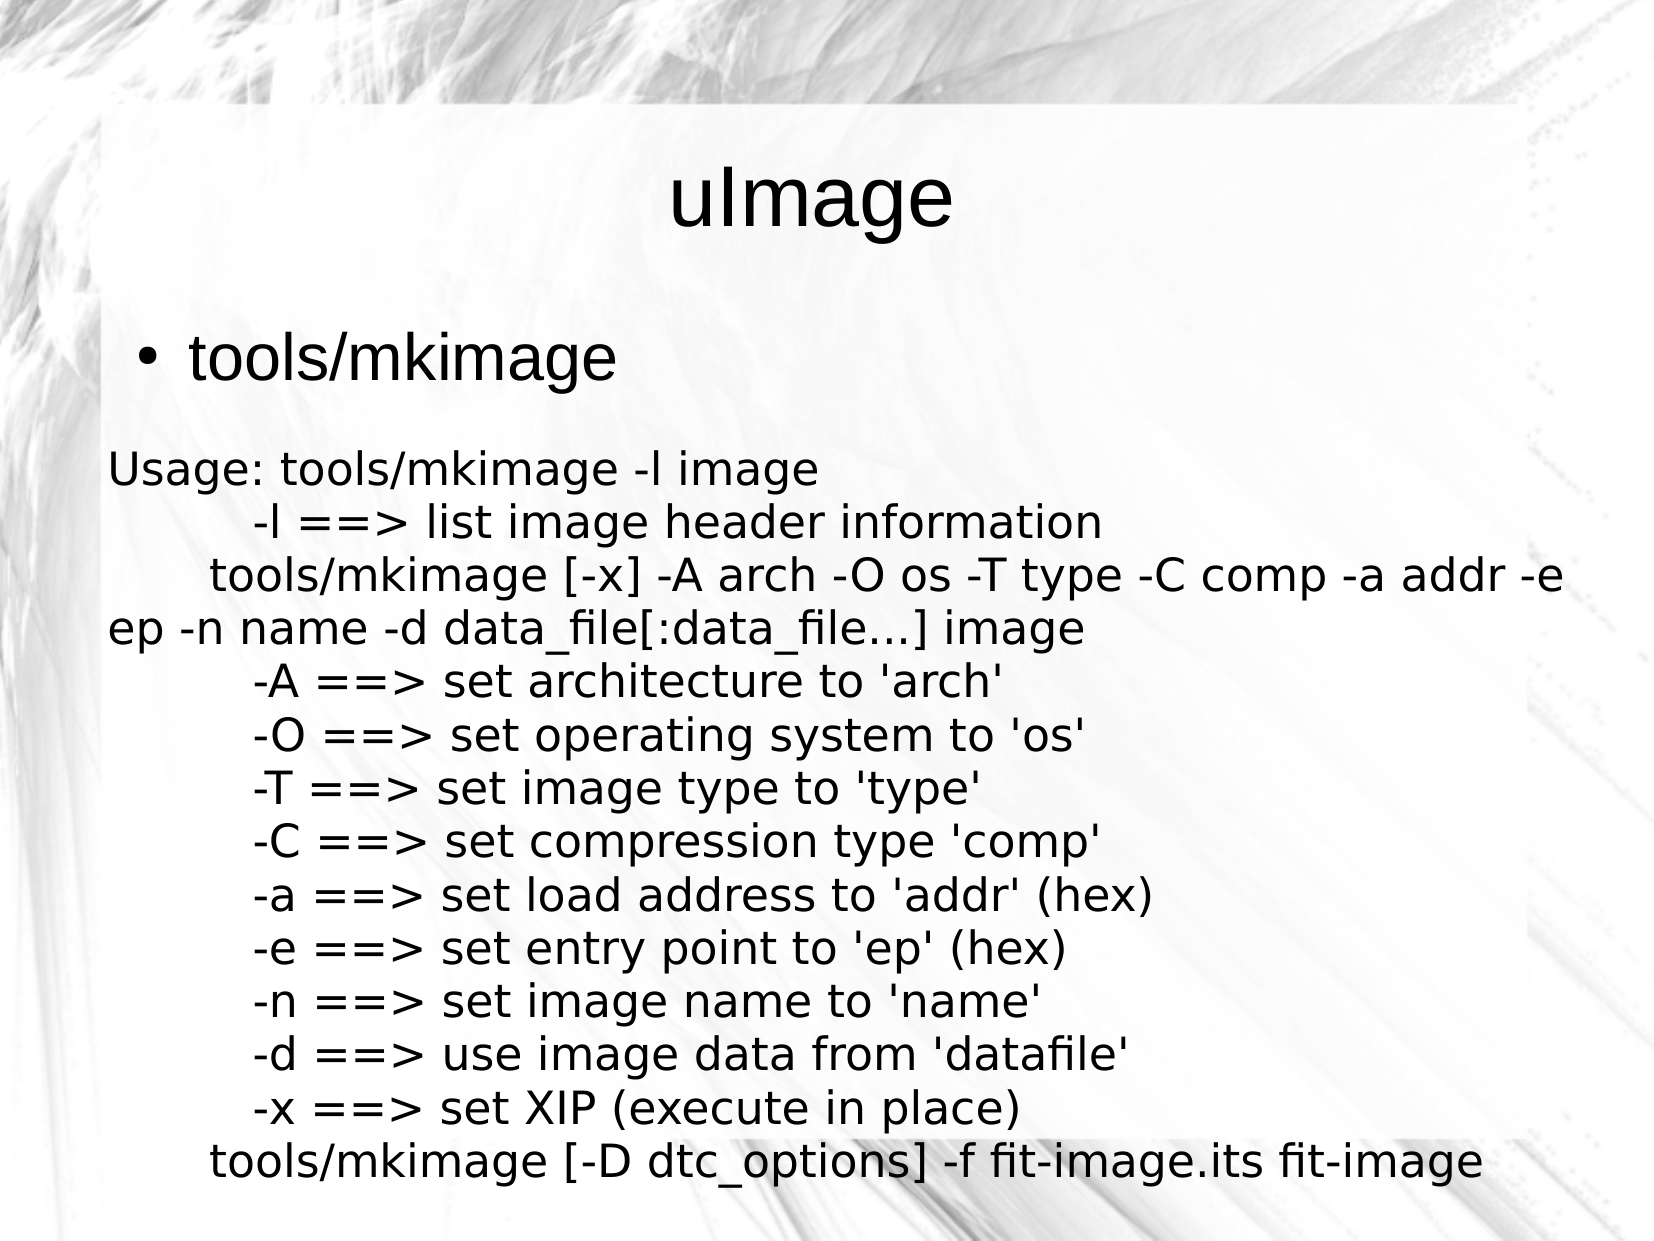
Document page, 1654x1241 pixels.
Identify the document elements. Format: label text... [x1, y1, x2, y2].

text_box Usage: tools/mkimage -l image -l ==> list image header information tools/mkimage [-x] -A arch -O os -T type -C comp -a addr -e ep -n name -d data_file[:data_file...] image -A ==> set architecture to 'arch' -O ==> set operating system to 'os' -T ==> set image type to 'type' -C ==> set compression type 'comp' -a ==> set load address to 'addr' (hex) -e ==> set entry point to 'ep' (hex) -n ==> set image name to 'name' -d ==> use image data from 'datafile' -x ==> set XIP (execute in place) tools/mkimage [-D dtc_options] -f fit-image.its fit-image [92, 435, 1596, 1196]
title uImage [118, 112, 1506, 281]
list tools/mkimage [118, 319, 1571, 421]
picture [0, 0, 1654, 1241]
